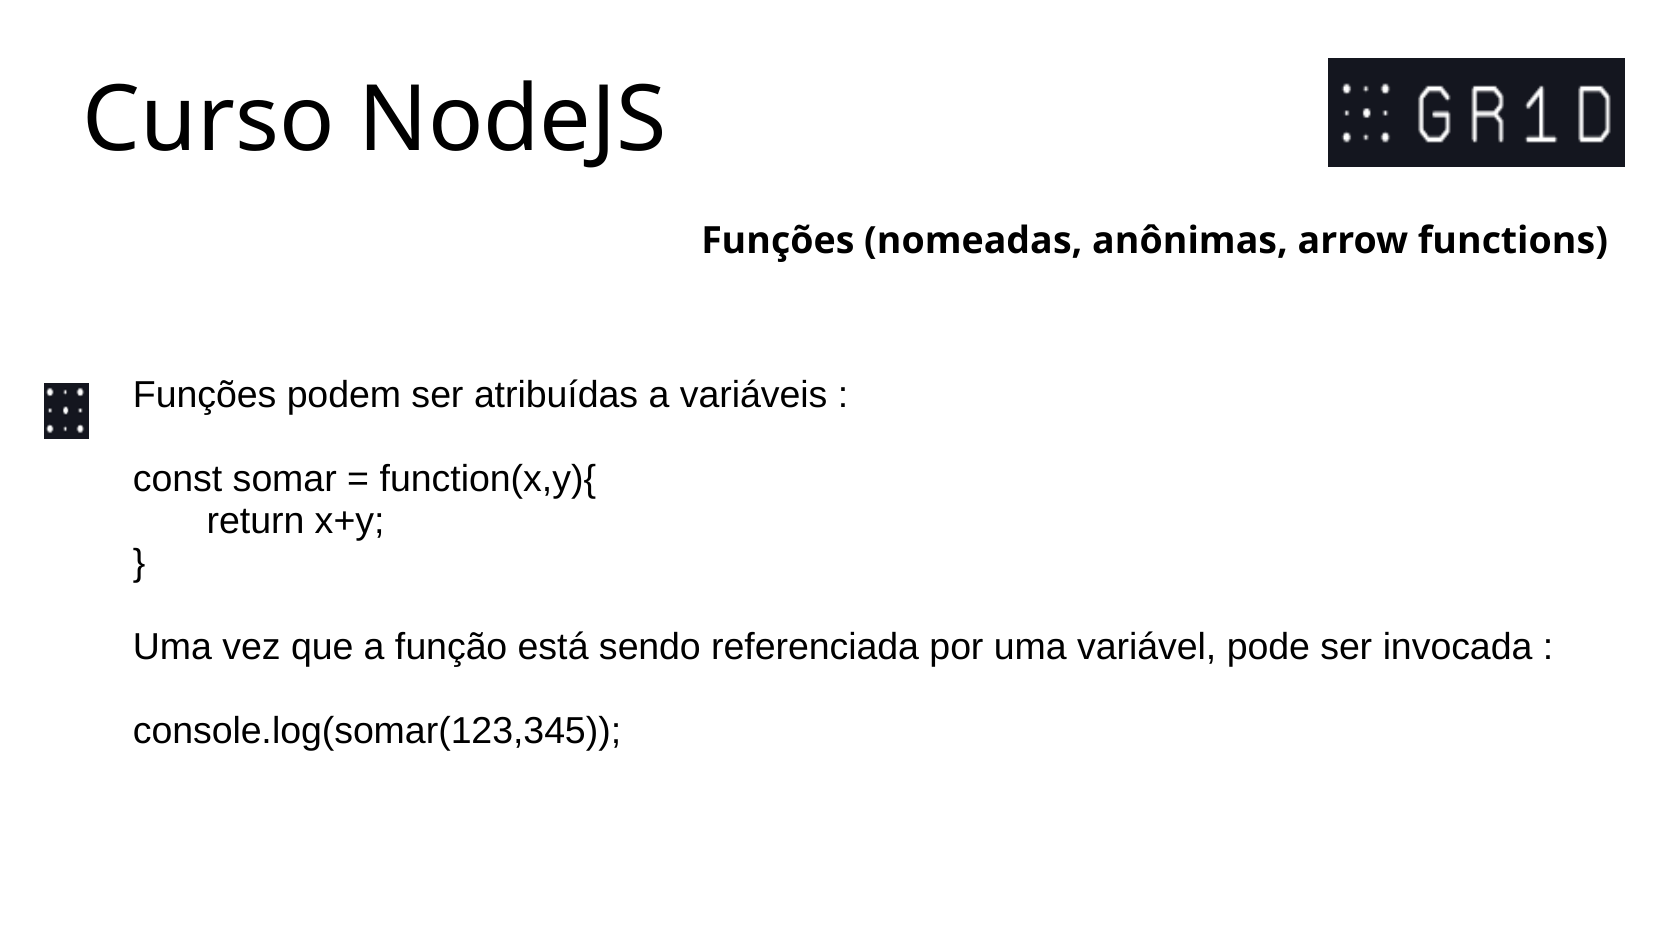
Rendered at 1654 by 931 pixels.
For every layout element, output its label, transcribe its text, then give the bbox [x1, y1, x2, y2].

title Curso NodeJS [82, 37, 1571, 193]
text_box Funções podem ser atribuídas a variáveis : const somar = function(x,y){ return x+y; } Uma vez que a função está sendo referenciada por uma variável, pode ser invocada : console.log(somar(123,345)); [118, 365, 1625, 886]
text_box Funções (nomeadas, anônimas, arrow functions) [118, 206, 1625, 264]
picture [1328, 58, 1625, 167]
picture [44, 383, 89, 439]
